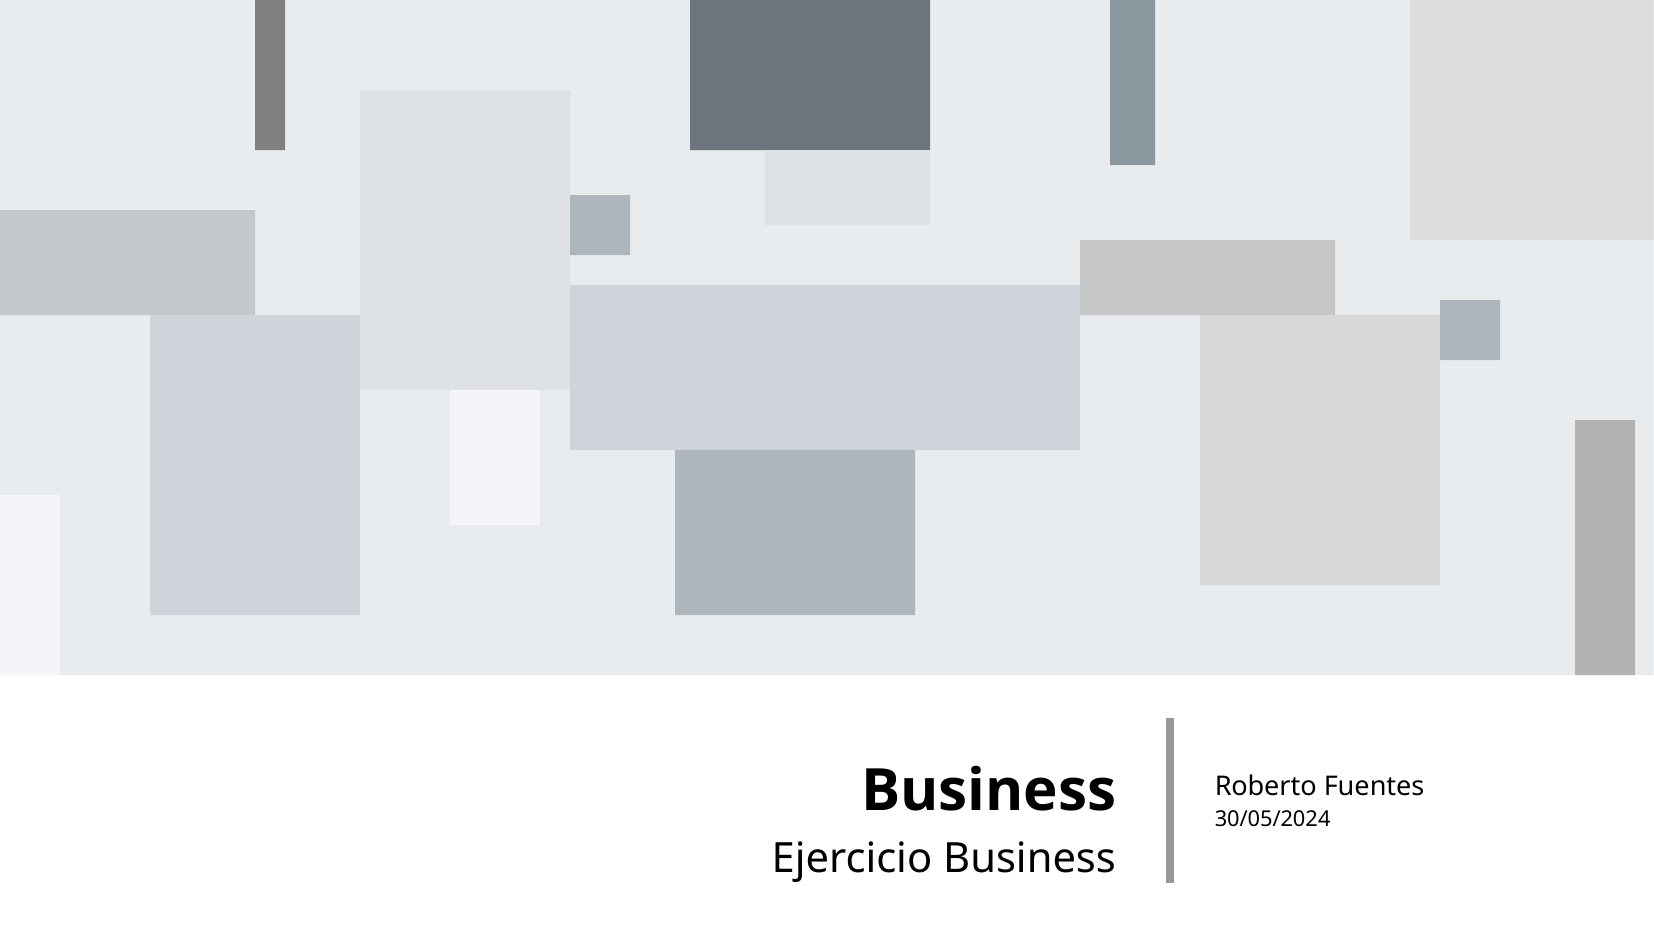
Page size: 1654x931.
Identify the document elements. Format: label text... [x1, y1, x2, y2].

text_box Business Ejercicio Business [675, 740, 1131, 892]
text_box Roberto Fuentes 30/05/2024 [1200, 759, 1591, 841]
